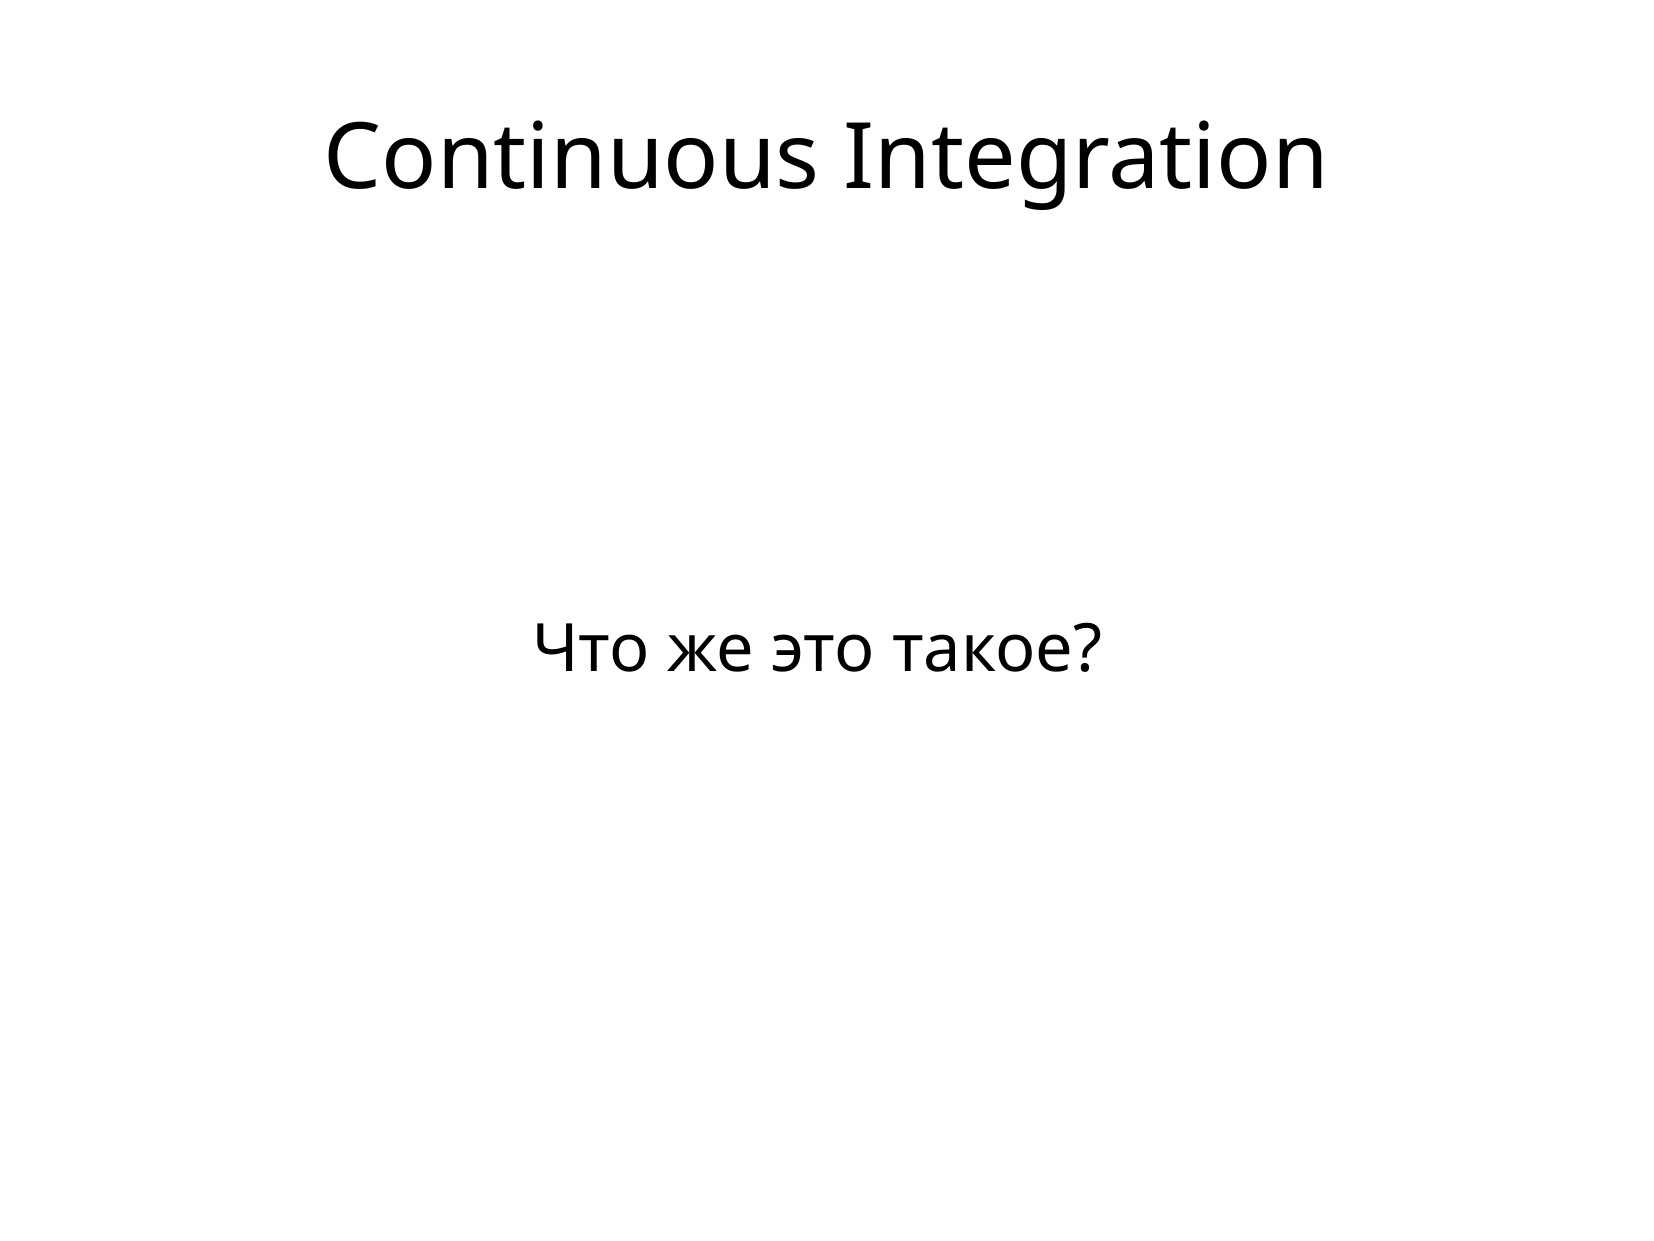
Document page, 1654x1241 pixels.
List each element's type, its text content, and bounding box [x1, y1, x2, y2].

subtitle Что же это такое? [90, 285, 1546, 1006]
title Continuous Integration [82, 49, 1571, 257]
